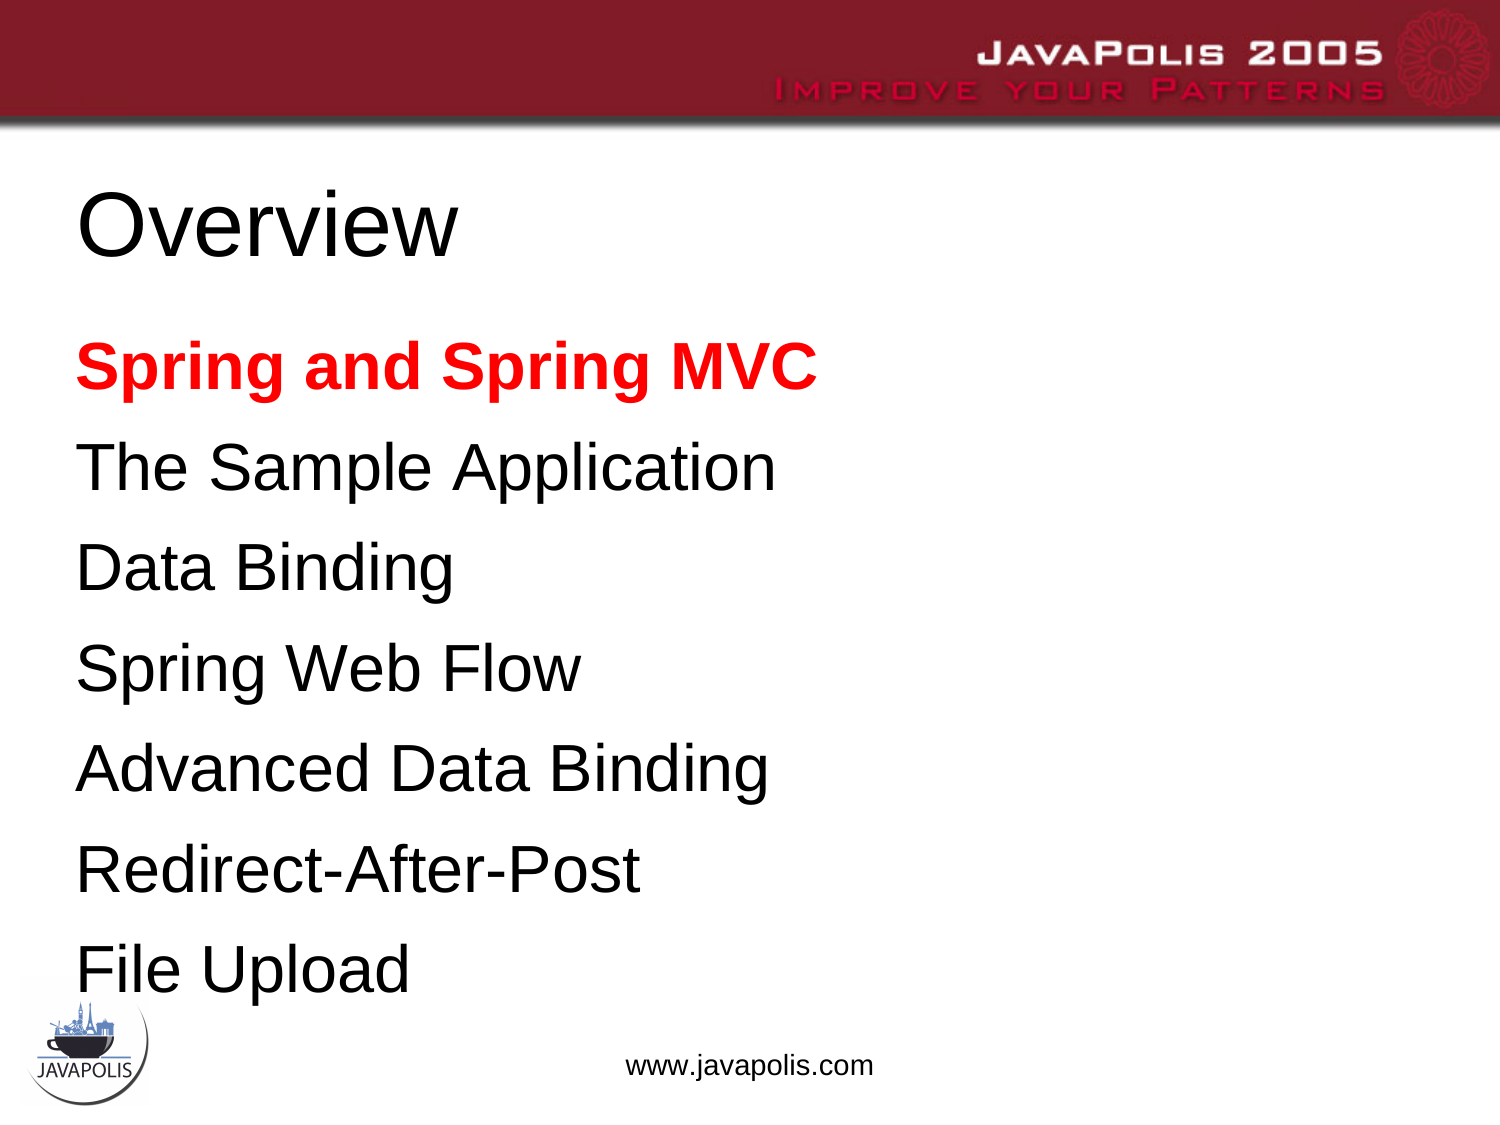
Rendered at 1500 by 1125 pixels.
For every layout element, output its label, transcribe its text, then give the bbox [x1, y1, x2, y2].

picture [0, 0, 1500, 140]
list Spring and Spring MVC The Sample Application Data Binding Spring Web Flow Advanced Data Binding Redirect-After-Post File Upload [75, 314, 1426, 1012]
title Overview [76, 148, 1424, 279]
picture [20, 976, 149, 1106]
